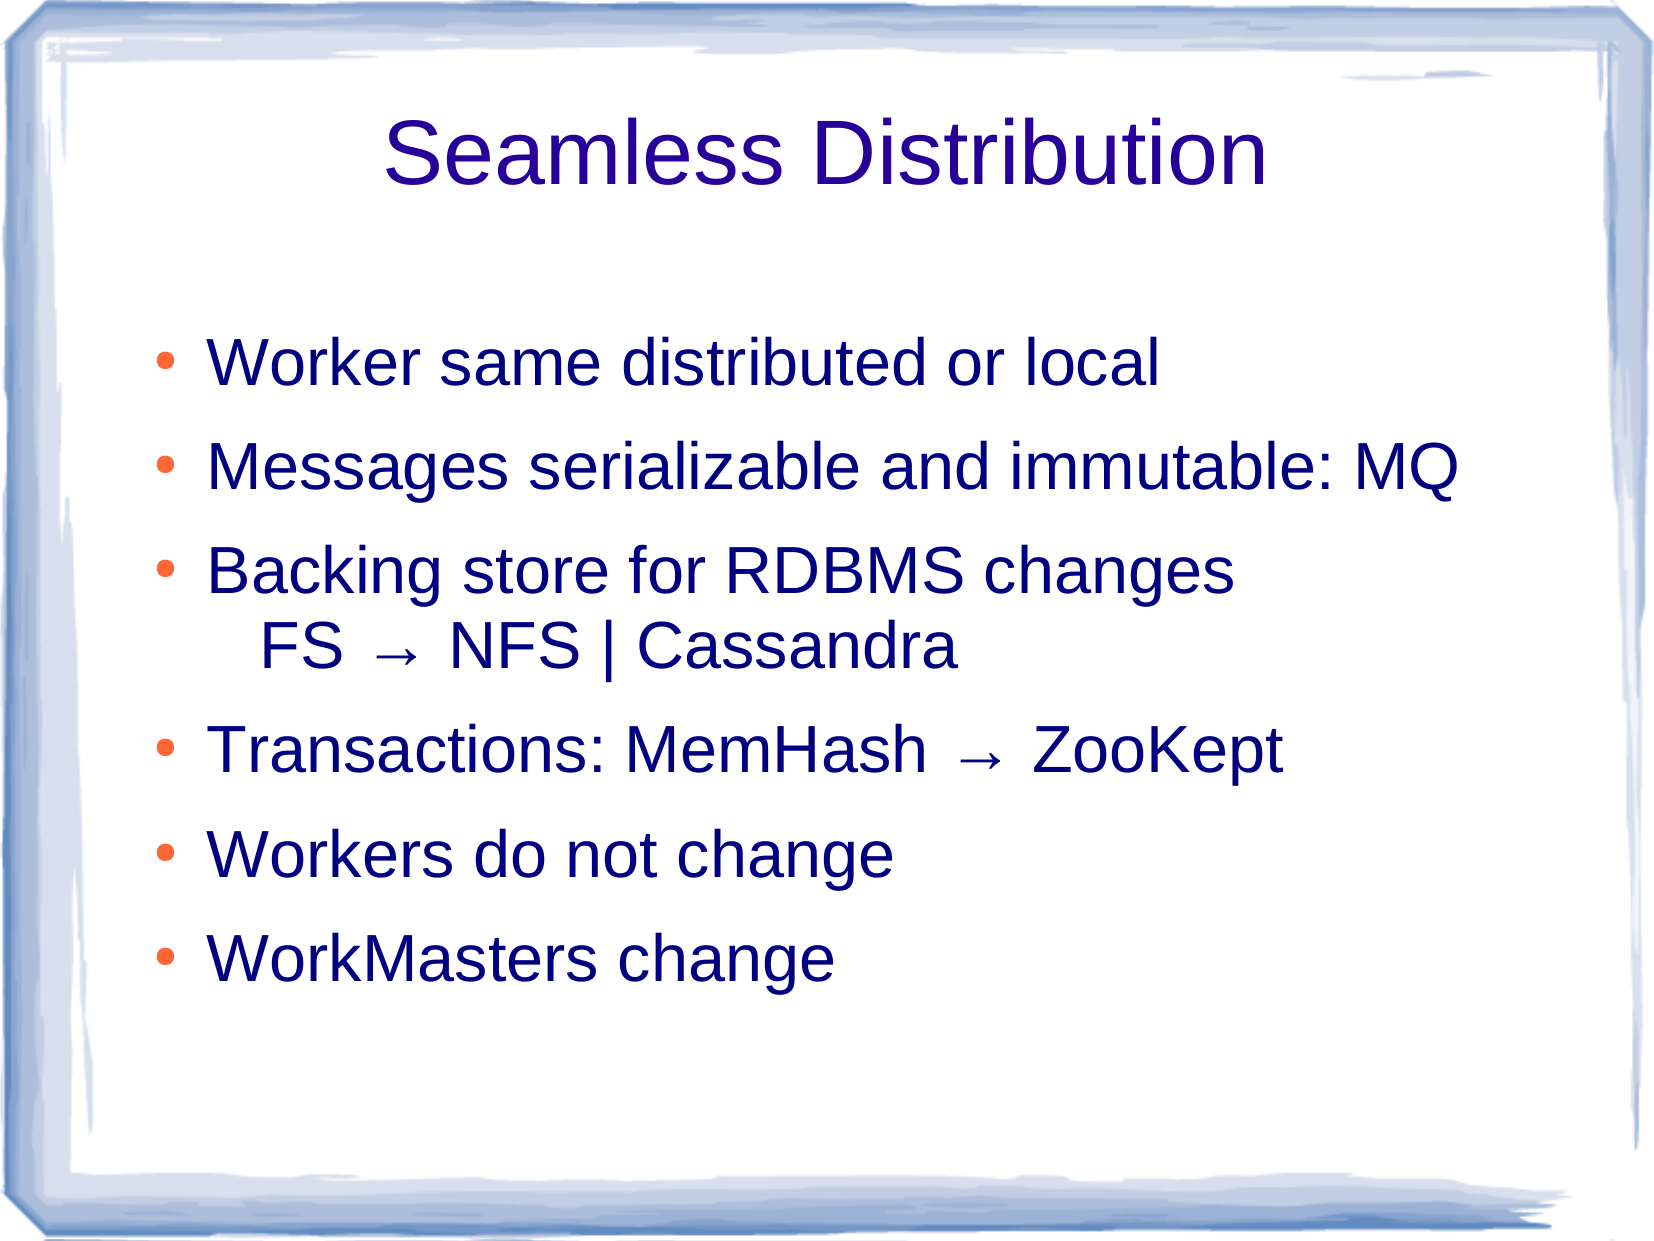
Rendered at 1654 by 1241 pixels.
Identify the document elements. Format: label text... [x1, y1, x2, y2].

list Worker same distributed or local Messages serializable and immutable: MQ Backing store for RDBMS changes FS → NFS | Cassandra Transactions: MemHash → ZooKept Workers do not change WorkMasters change [118, 324, 1571, 1167]
picture [0, 0, 1654, 1241]
title Seamless Distribution [82, 56, 1571, 250]
